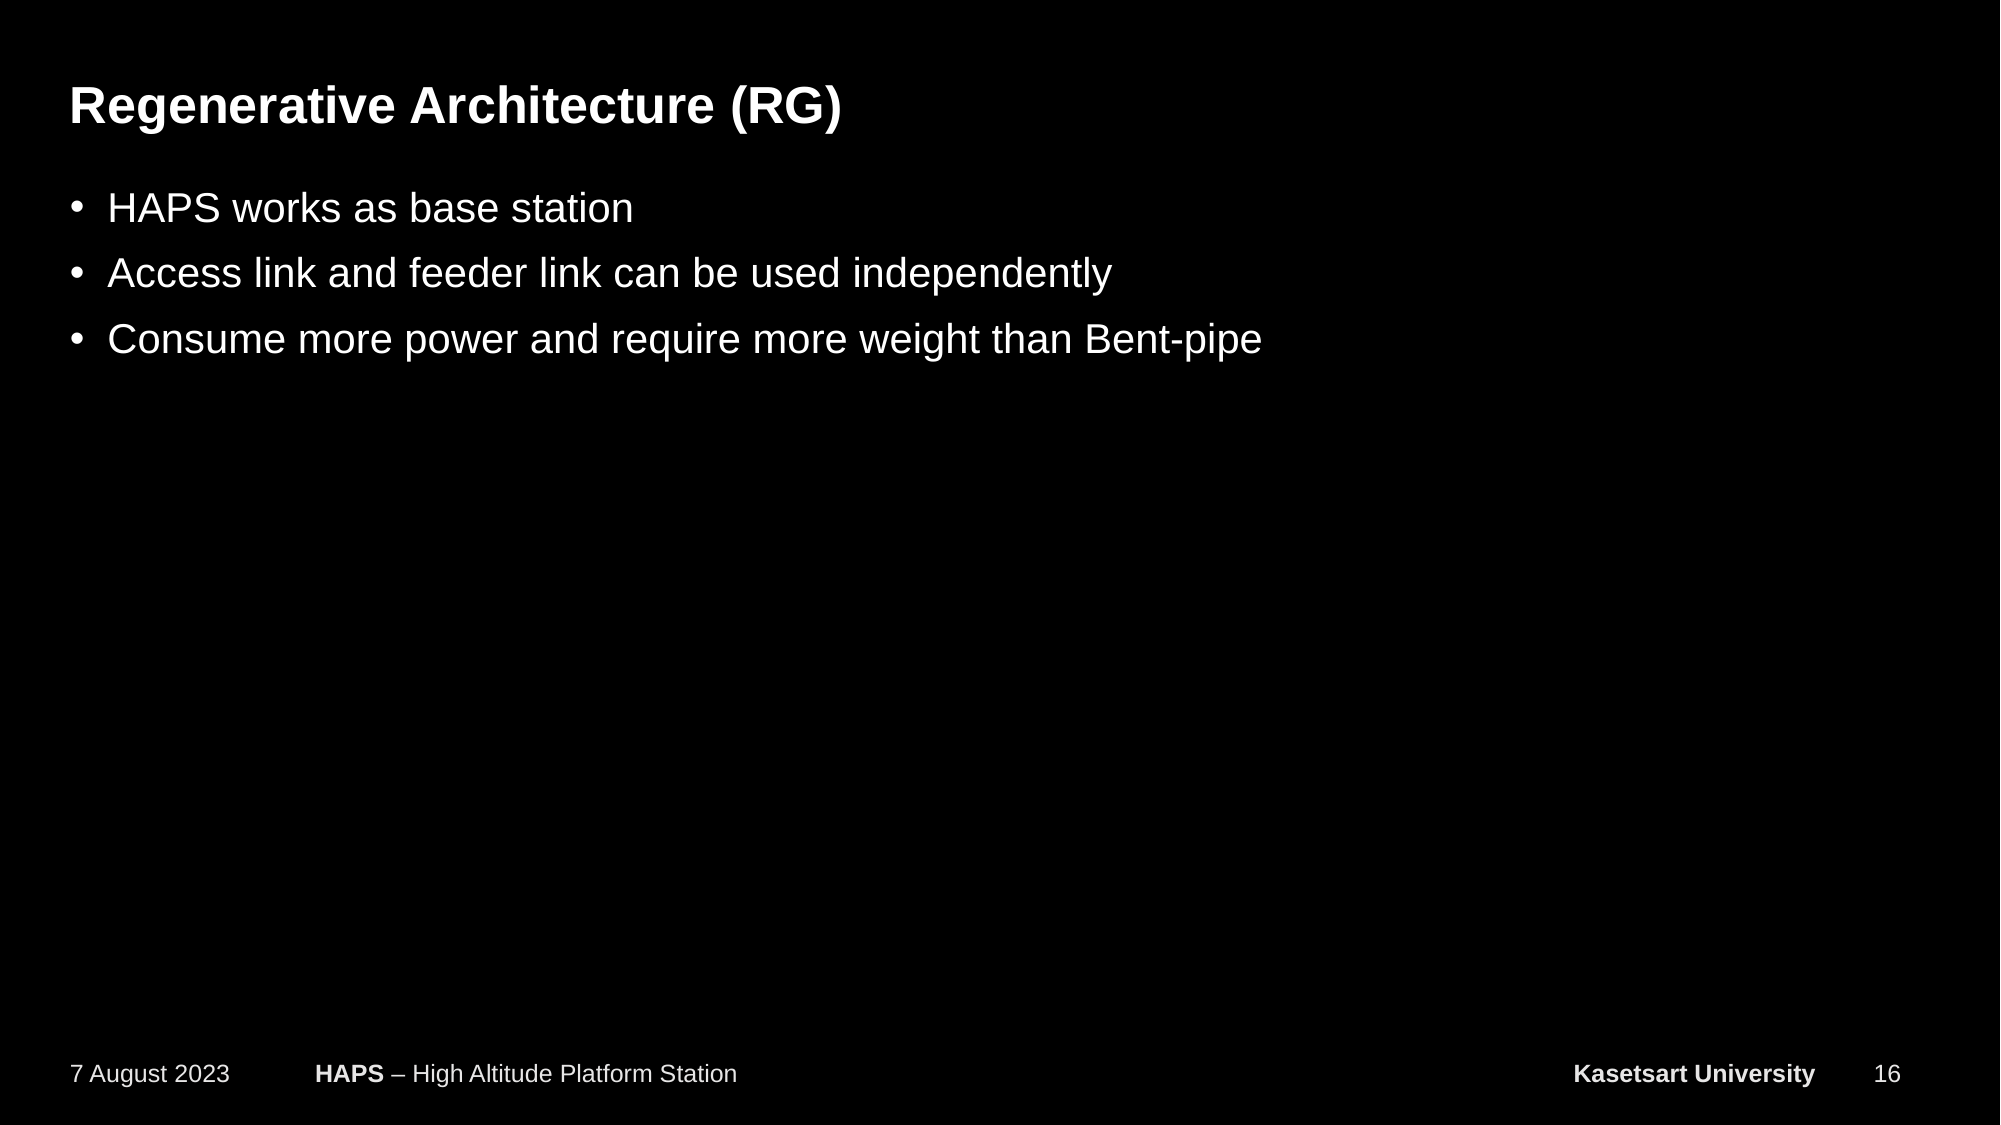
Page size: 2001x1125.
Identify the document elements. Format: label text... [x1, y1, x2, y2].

text_box [1858, 1042, 1945, 1103]
list HAPS works as base station Access link and feeder link can be used independently Consume more power and require more weight than Bent-pipe [55, 178, 1945, 799]
text_box HAPS – High Altitude Platform Station Kasetsart University [272, 1042, 1858, 1103]
text_box 7 August 2023 [55, 1042, 248, 1103]
title Regenerative Architecture (RG) [55, 59, 1945, 155]
